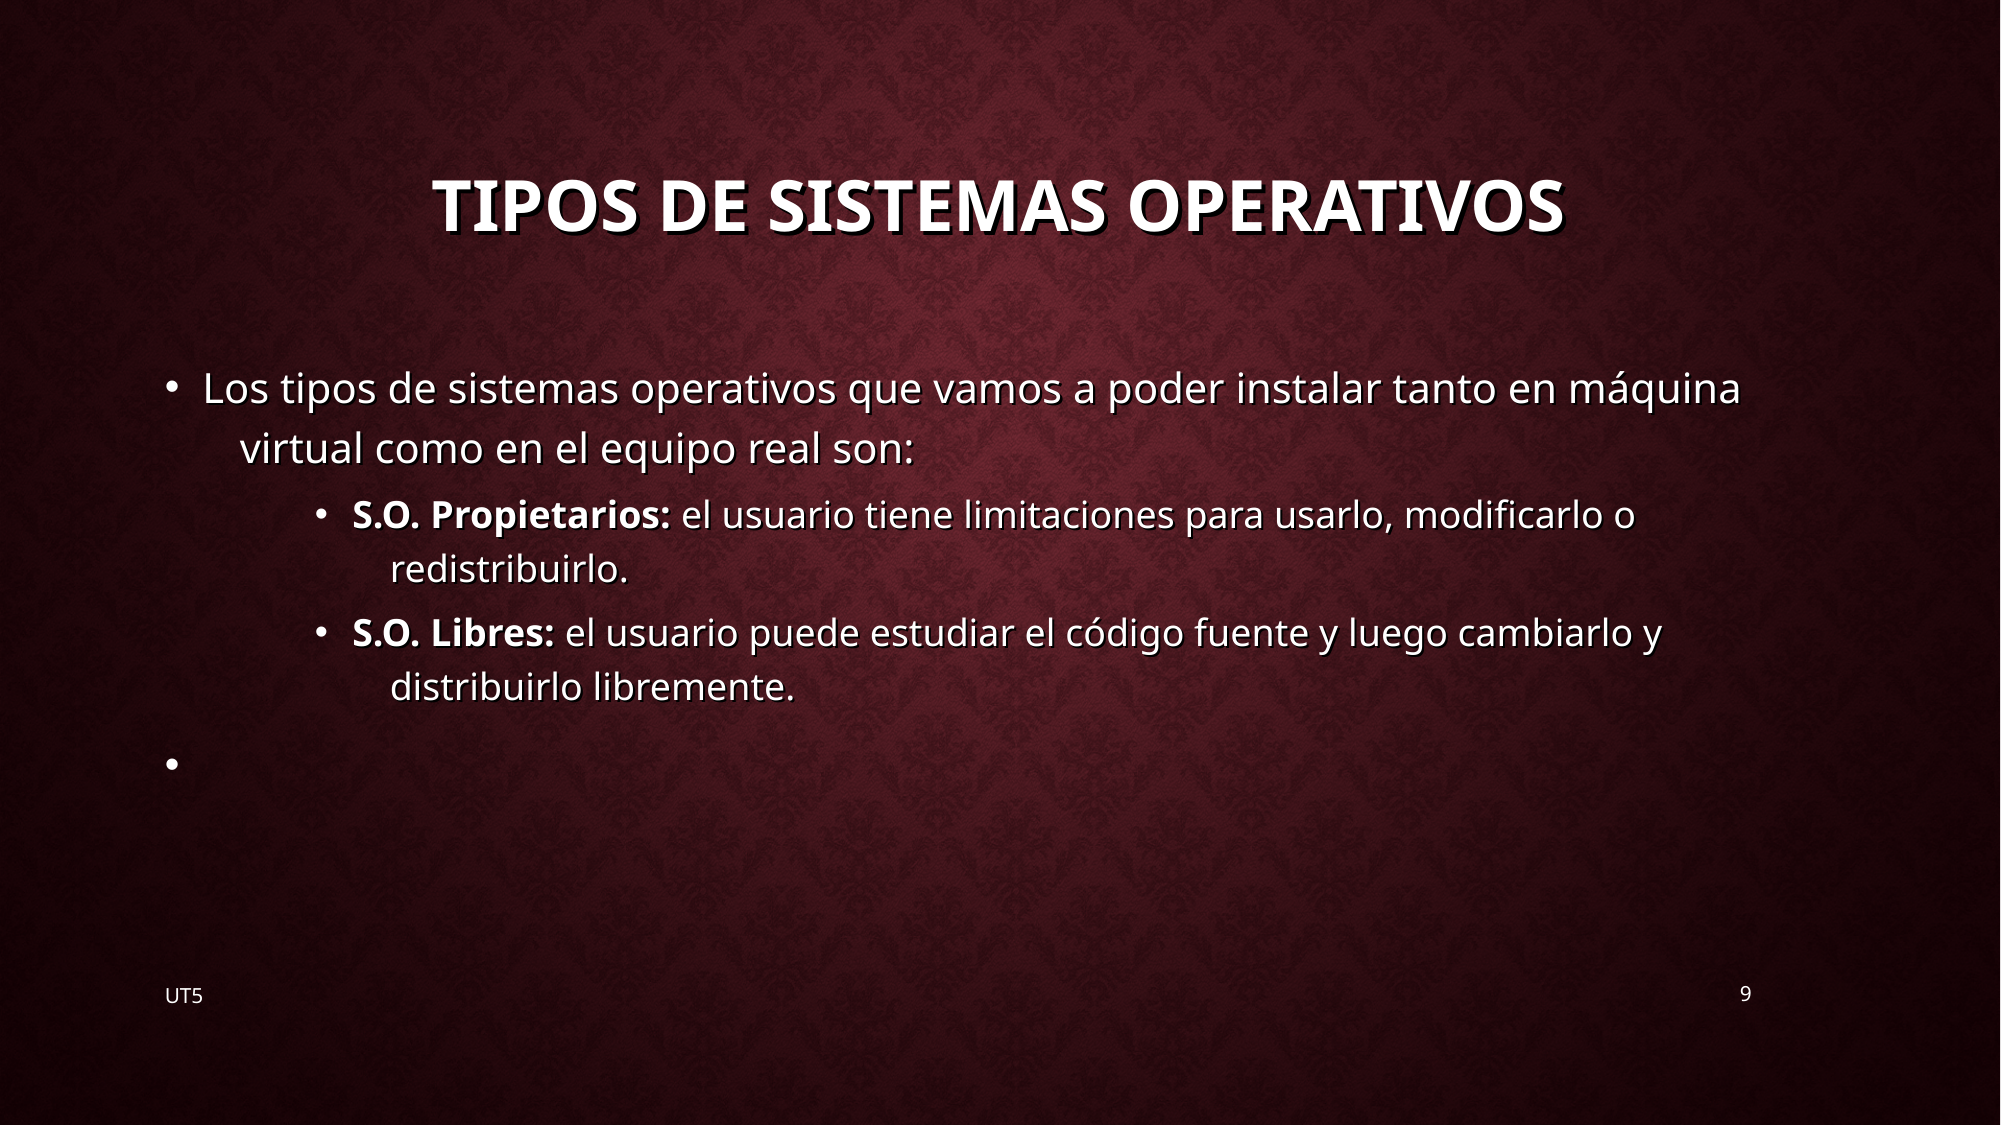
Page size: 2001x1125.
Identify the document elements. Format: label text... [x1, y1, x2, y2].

text_box [1724, 965, 1849, 1025]
text_box UT5 [149, 965, 1245, 1025]
title tipos de sistemas operativos [149, 99, 1849, 318]
list Los tipos de sistemas operativos que vamos a poder instalar tanto en máquina virtual como en el equipo real son: S.O. Propietarios: el usuario tiene limitaciones para usarlo, modificarlo o redistribuirlo. S.O. Libres: el usuario puede estudiar el código fuente y luego cambiarlo y distribuirlo libremente. [149, 343, 1849, 950]
